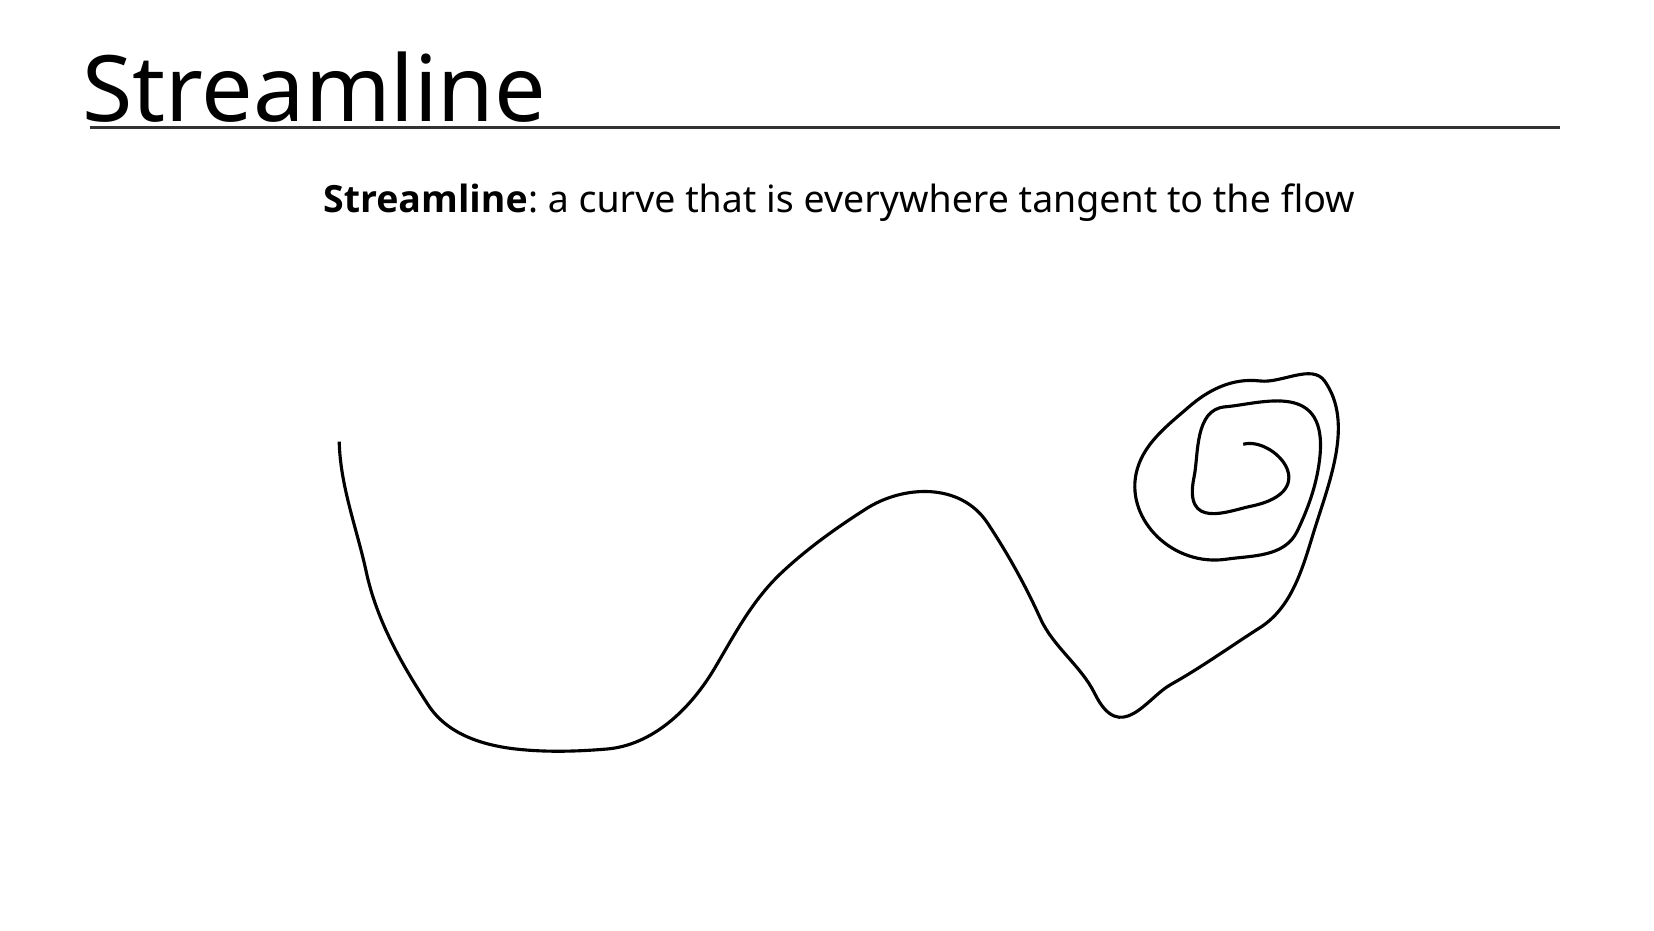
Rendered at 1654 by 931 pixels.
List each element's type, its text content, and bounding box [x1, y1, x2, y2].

title Streamline [82, 32, 1571, 140]
text_box Streamline: a curve that is everywhere tangent to the flow [308, 165, 1396, 226]
